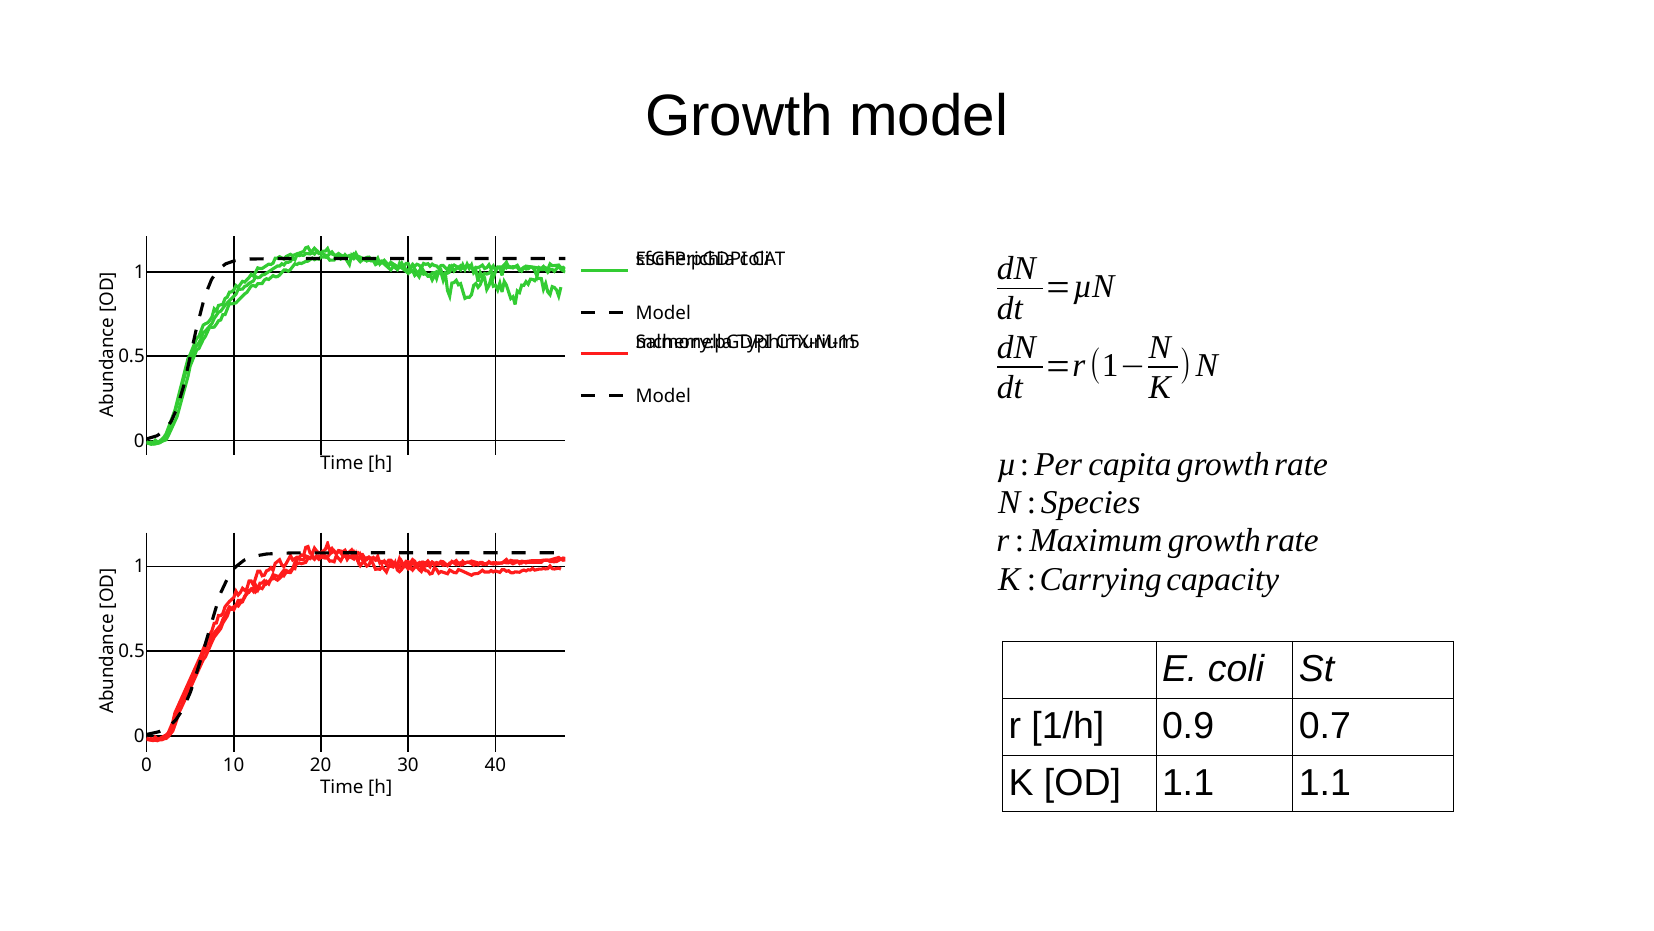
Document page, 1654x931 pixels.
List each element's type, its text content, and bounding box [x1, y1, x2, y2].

table_cell r [1/h] [1003, 699, 1156, 755]
table_cell 0.7 [1293, 699, 1453, 755]
picture [83, 204, 867, 831]
chart [985, 249, 1340, 598]
table_cell 1.1 [1157, 756, 1292, 811]
table_cell 1.1 [1293, 756, 1453, 811]
table_header St [1293, 642, 1453, 698]
table_header E. coli [1157, 642, 1292, 698]
title Growth model [82, 37, 1571, 193]
table_header [1003, 642, 1156, 698]
table_cell K [OD] [1003, 756, 1156, 811]
table_cell 0.9 [1157, 699, 1292, 755]
